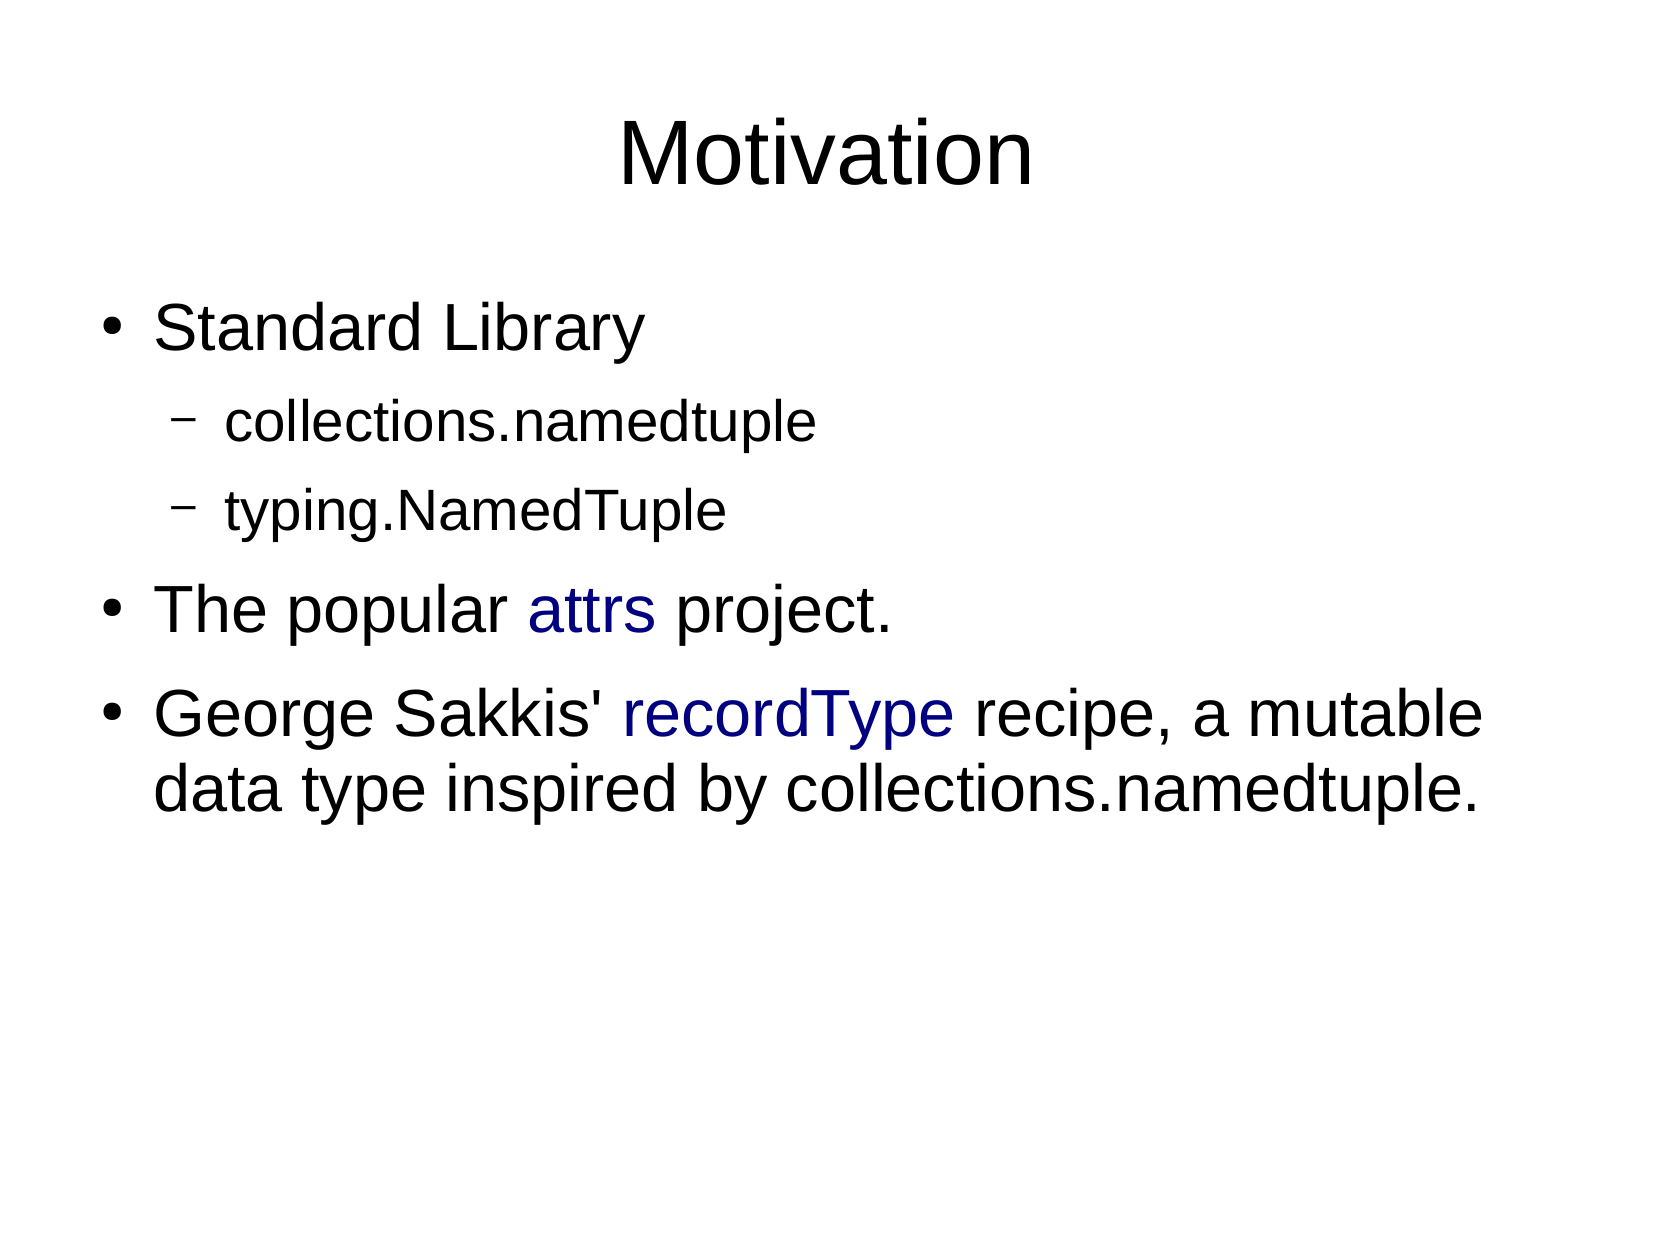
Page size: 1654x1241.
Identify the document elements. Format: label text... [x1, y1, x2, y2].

title Motivation [82, 49, 1571, 257]
list Standard Library collections.namedtuple typing.NamedTuple The popular attrs project. George Sakkis' recordType recipe, a mutable data type inspired by collections.namedtuple. [82, 290, 1571, 1010]
